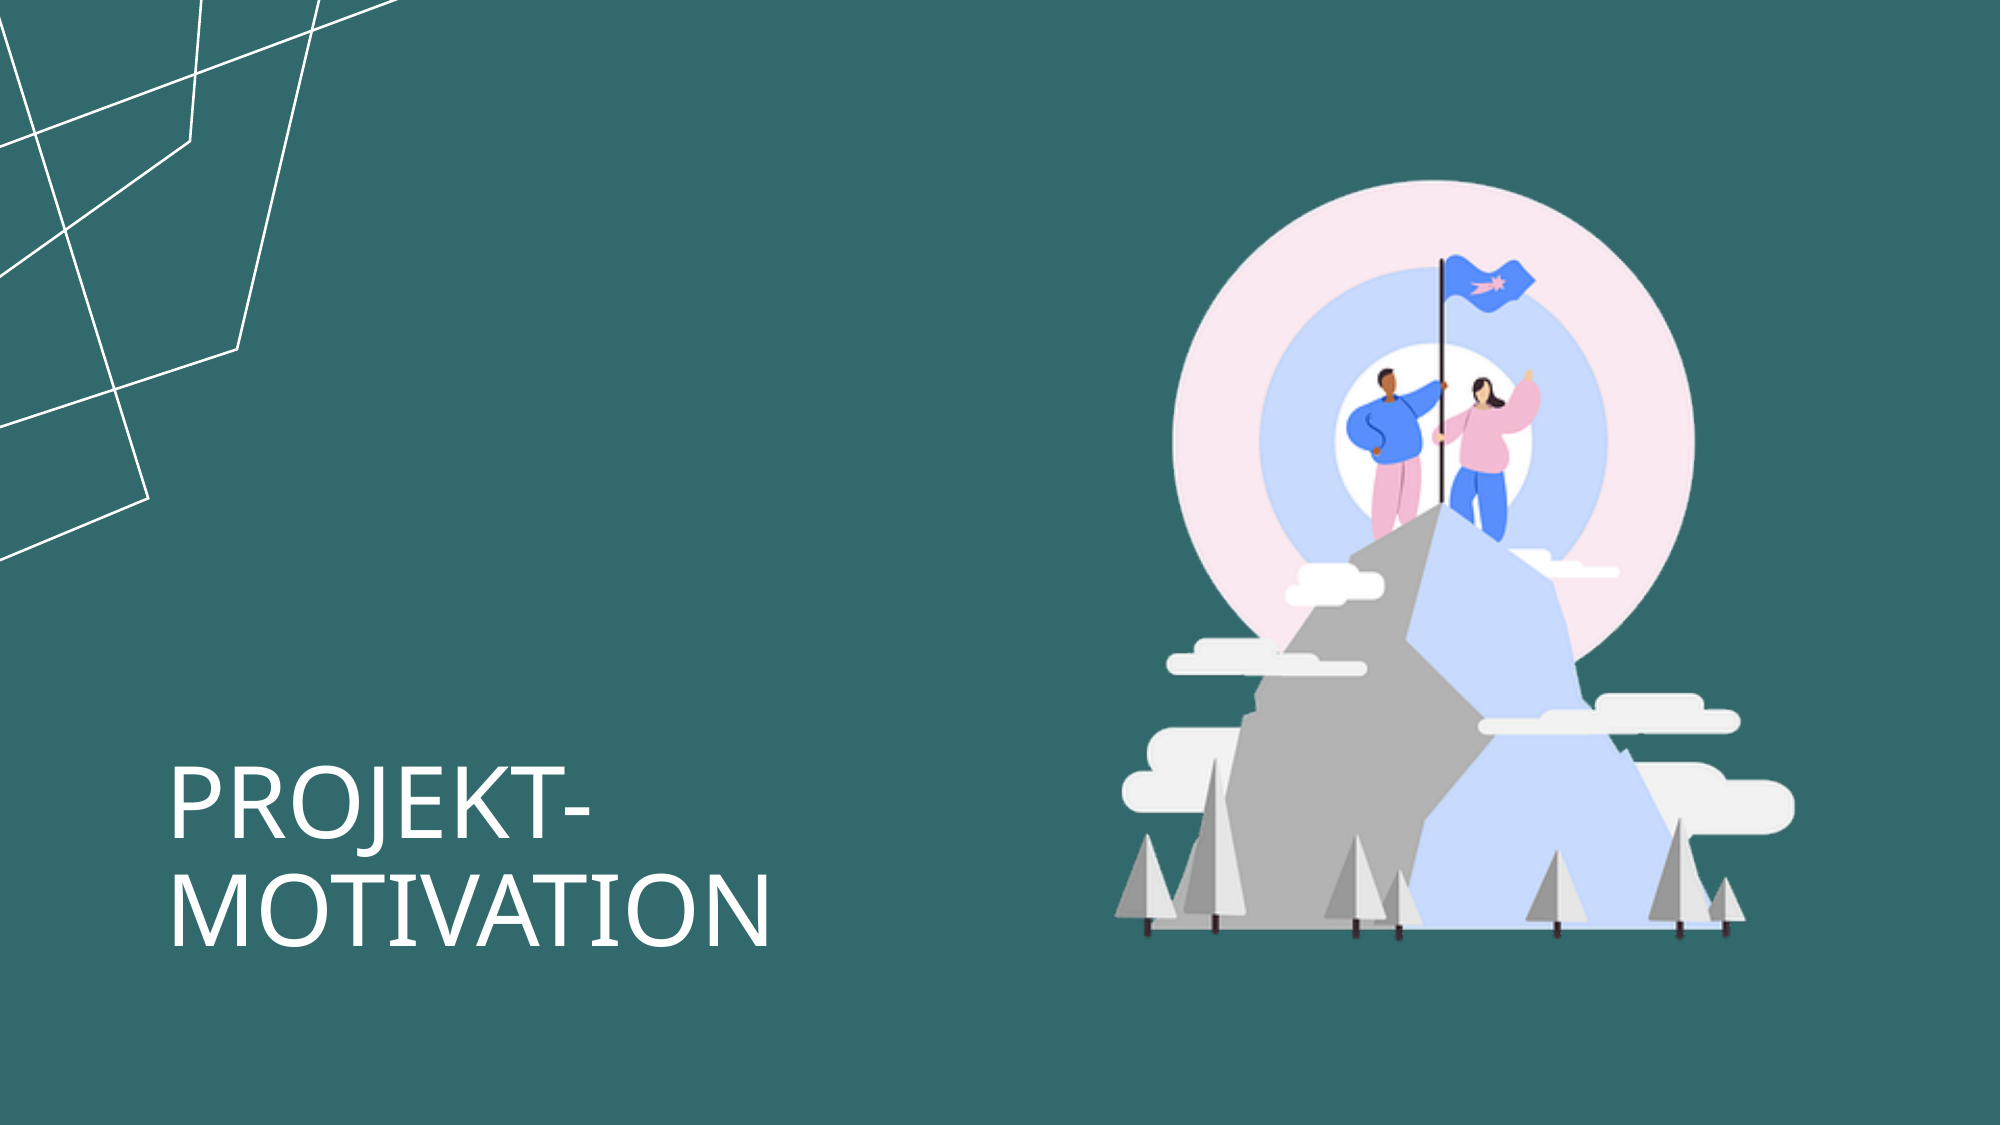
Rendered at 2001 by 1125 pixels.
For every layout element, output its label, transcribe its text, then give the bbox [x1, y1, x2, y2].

picture [755, 117, 2000, 1008]
title Projekt- motivation [150, 423, 755, 976]
